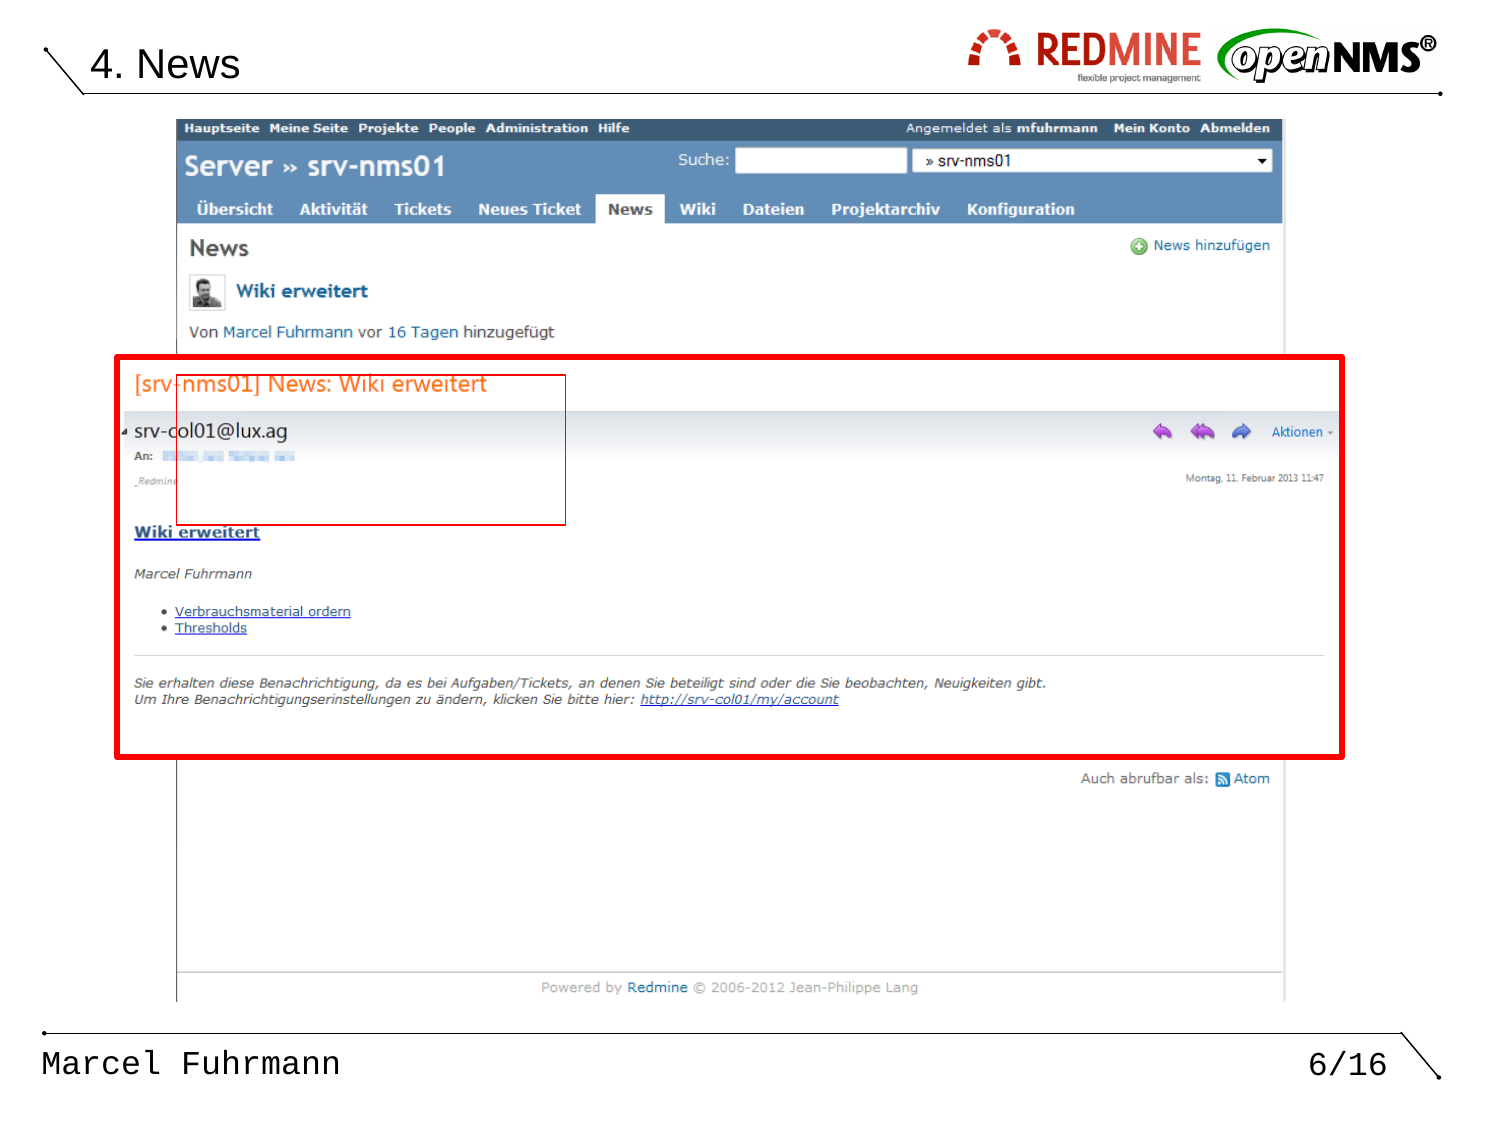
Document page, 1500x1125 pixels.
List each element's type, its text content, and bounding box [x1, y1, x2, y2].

picture [176, 119, 1286, 354]
picture [120, 360, 1339, 755]
picture [176, 760, 1286, 1002]
picture [960, 21, 1441, 88]
title 4. News [90, 29, 691, 94]
